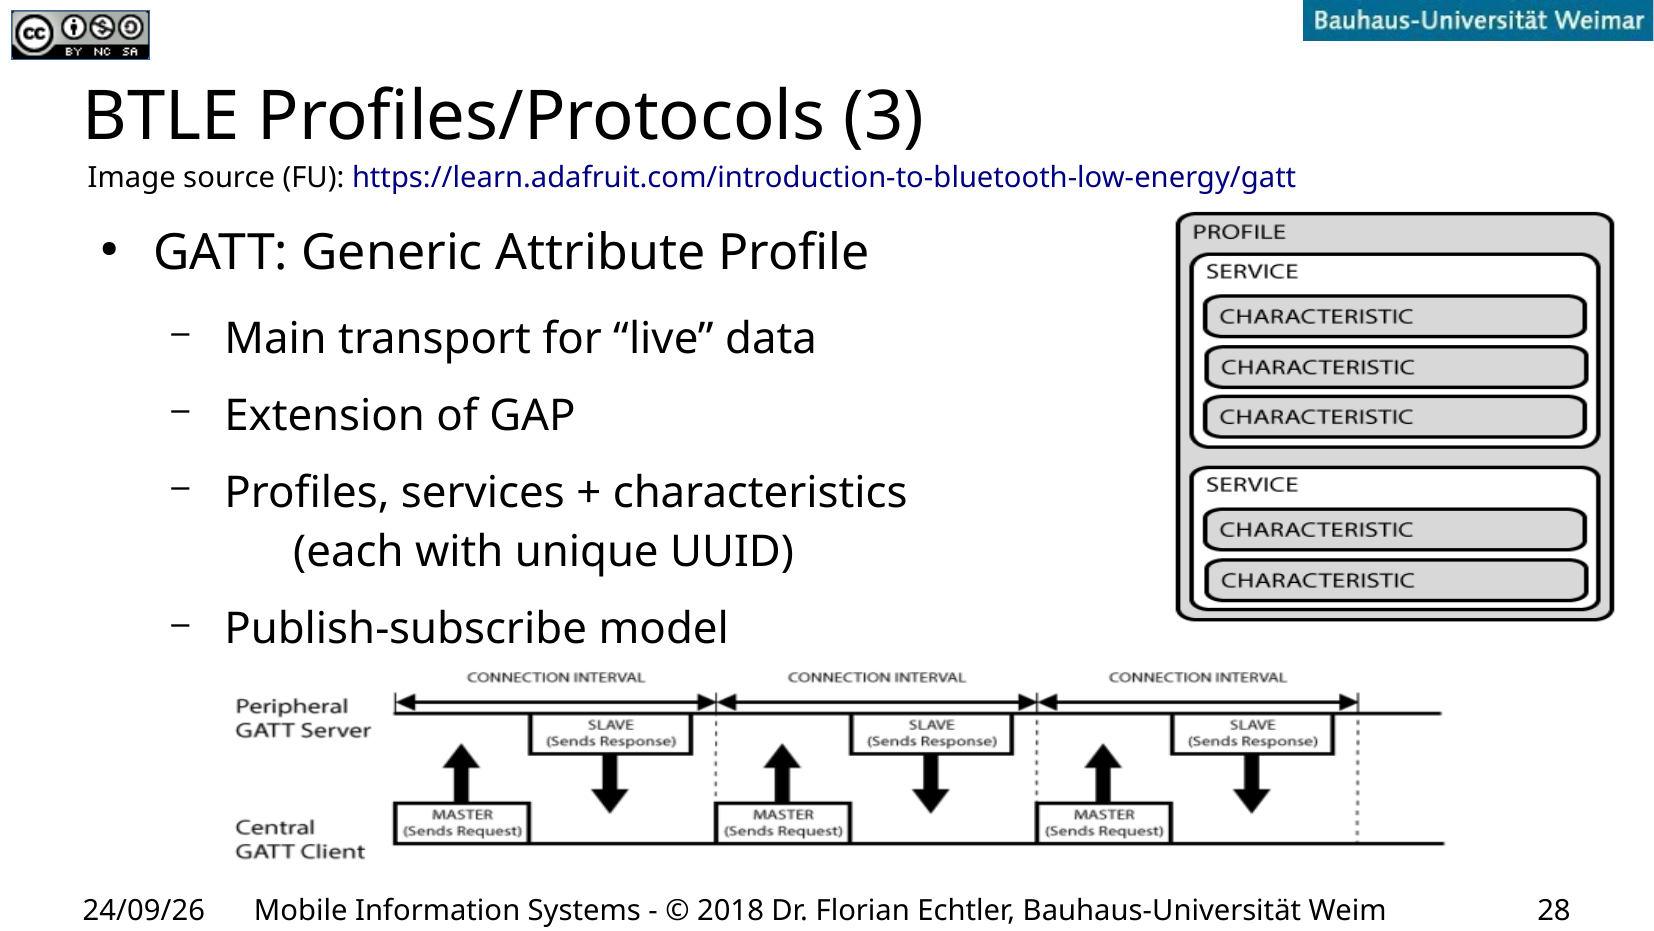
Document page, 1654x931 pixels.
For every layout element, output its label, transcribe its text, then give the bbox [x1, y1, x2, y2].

picture [1164, 203, 1634, 635]
list GATT: Generic Attribute Profile Main transport for “live” data Extension of GAP Profiles, services + characteristics (each with unique UUID) Publish-subscribe model [82, 215, 1571, 756]
picture [12, 11, 149, 59]
text_box Image source (FU): https://learn.adafruit.com/introduction-to-bluetooth-low-energy/gatt [72, 149, 1583, 197]
picture [1313, 8, 1548, 31]
picture [212, 658, 1463, 869]
picture [1554, 8, 1644, 32]
title BTLE Profiles/Protocols (3) [82, 35, 1571, 149]
picture [1630, 37, 1642, 41]
